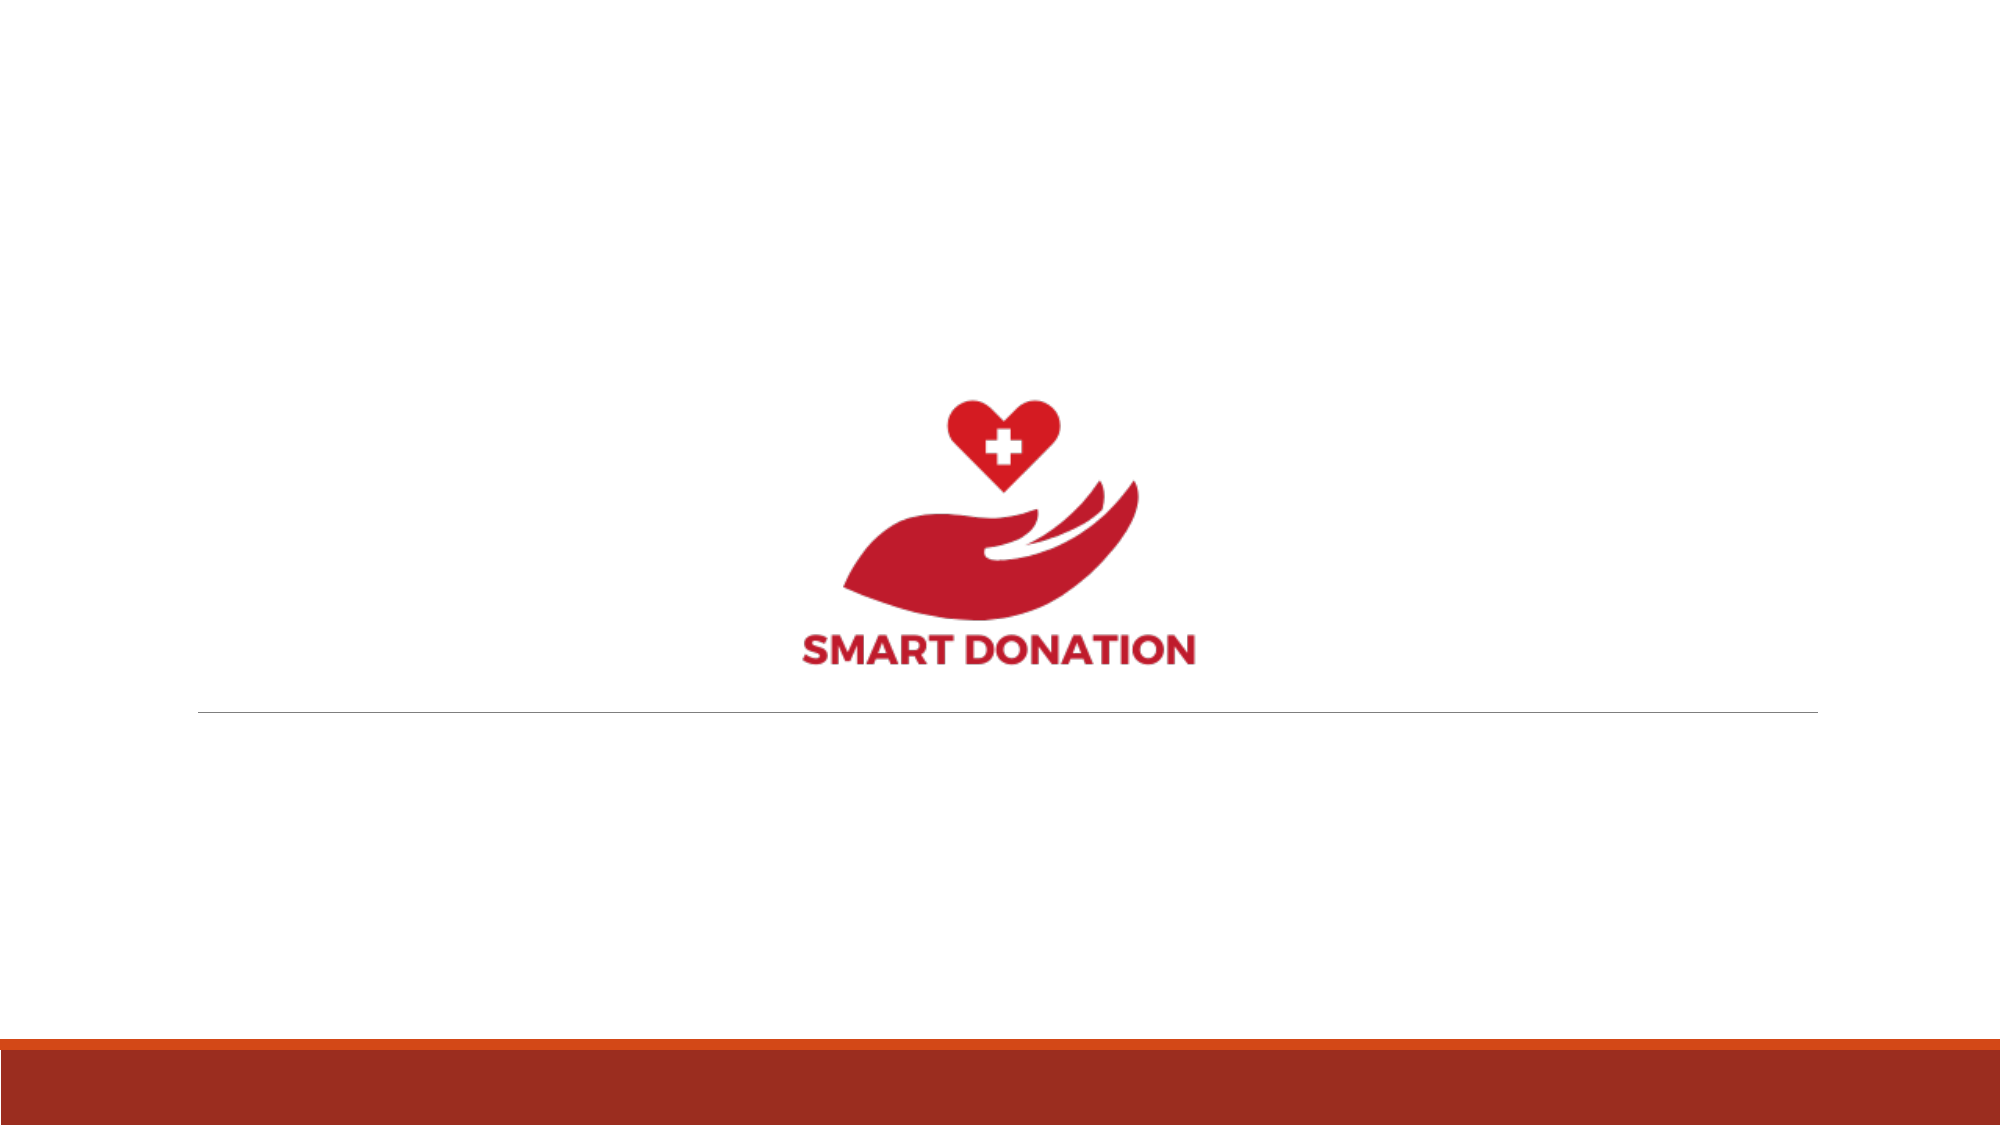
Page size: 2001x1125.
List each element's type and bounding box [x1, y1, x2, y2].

picture [609, 153, 1391, 935]
